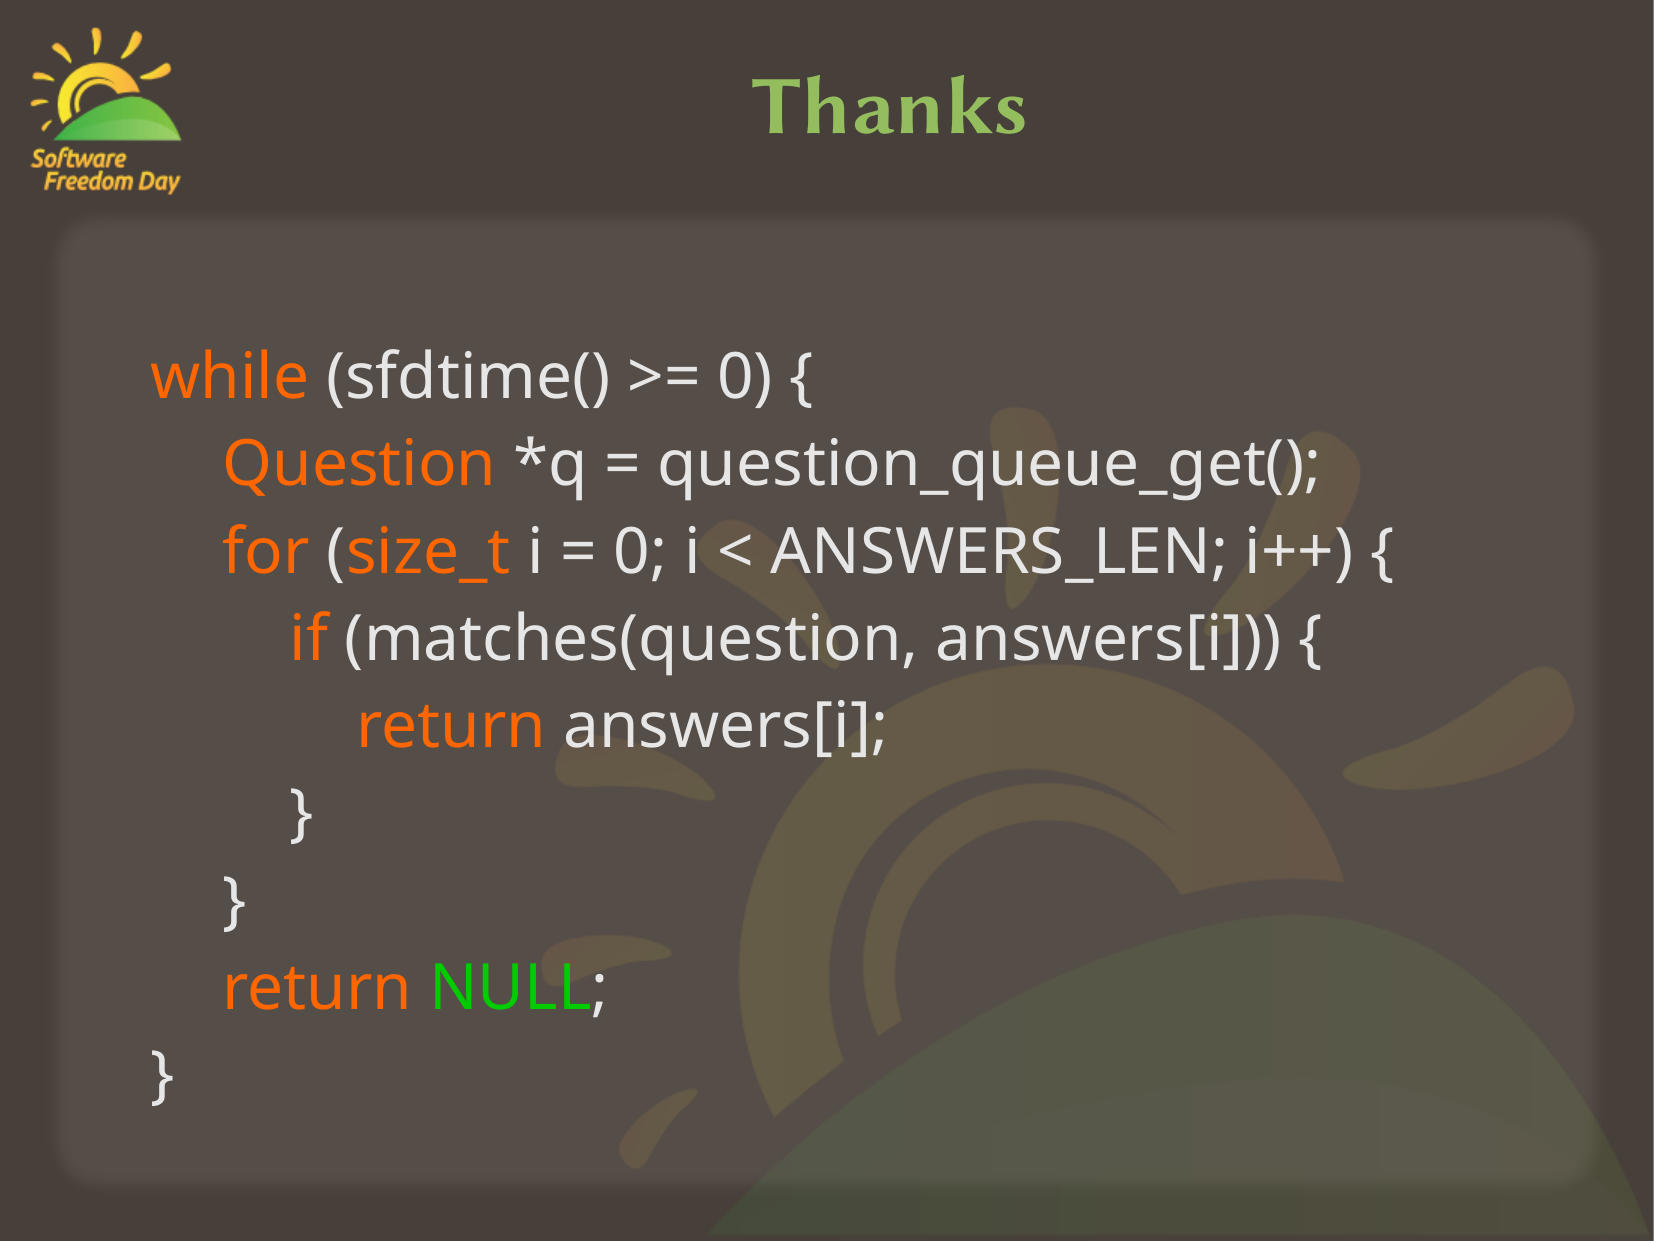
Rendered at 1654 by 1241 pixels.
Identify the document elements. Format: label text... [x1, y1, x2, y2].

picture [0, 0, 1654, 1241]
title Thanks [210, 9, 1571, 205]
list while (sfdtime() >= 0) { Question *q = question_queue_get(); for (size_t i = 0; i < ANSWERS_LEN; i++) { if (matches(question, answers[i])) { return answers[i]; } } return NULL; } [82, 330, 1606, 1126]
